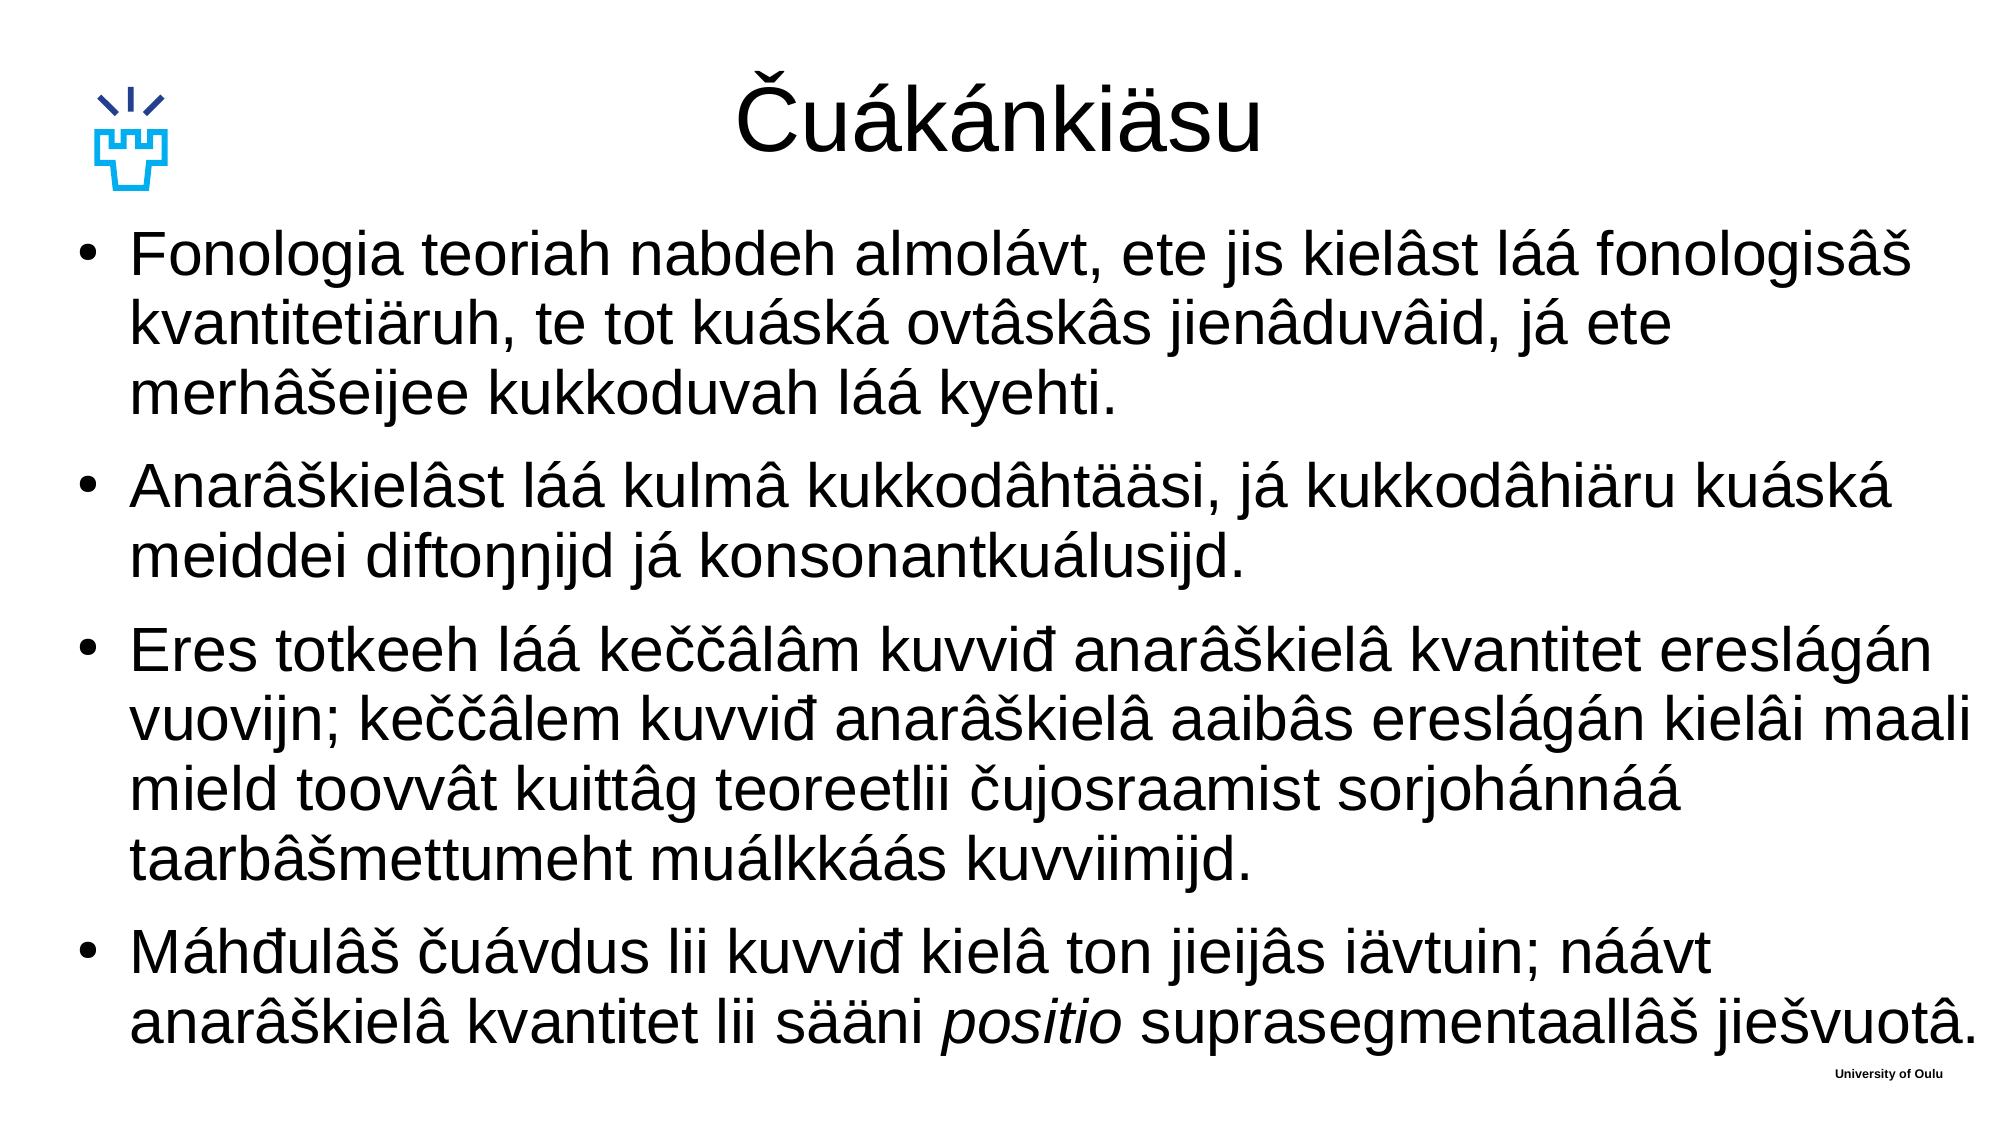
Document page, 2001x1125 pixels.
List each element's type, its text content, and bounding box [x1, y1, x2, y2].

title Čuákánkiäsu [188, 16, 1812, 218]
list Fonologia teoriah nabdeh almolávt, ete jis kielâst láá fonologisâš kvantitetiäruh, te tot kuáská ovtâskâs jienâduvâid, já ete merhâšeijee kukkoduvah láá kyehti. Anarâškielâst láá kulmâ kukkodâhtääsi, já kukkodâhiäru kuáská meiddei diftoŋŋijd já konsonantkuálusijd. Eres totkeeh láá keččâlâm kuvviđ anarâškielâ kvantitet ereslágán vuovijn; keččâlem kuvviđ anarâškielâ aaibâs ereslágán kielâi maali mield toovvât kuittâg teoreetlii čujosraamist sorjohánnáá taarbâšmettumeht muálkkáás kuvviimijd. Máhđulâš čuávdus lii kuvviđ kielâ ton jieijâs iävtuin; náávt anarâškielâ kvantitet lii sääni positio suprasegmentaallâš jiešvuotâ. [59, 218, 2000, 1075]
